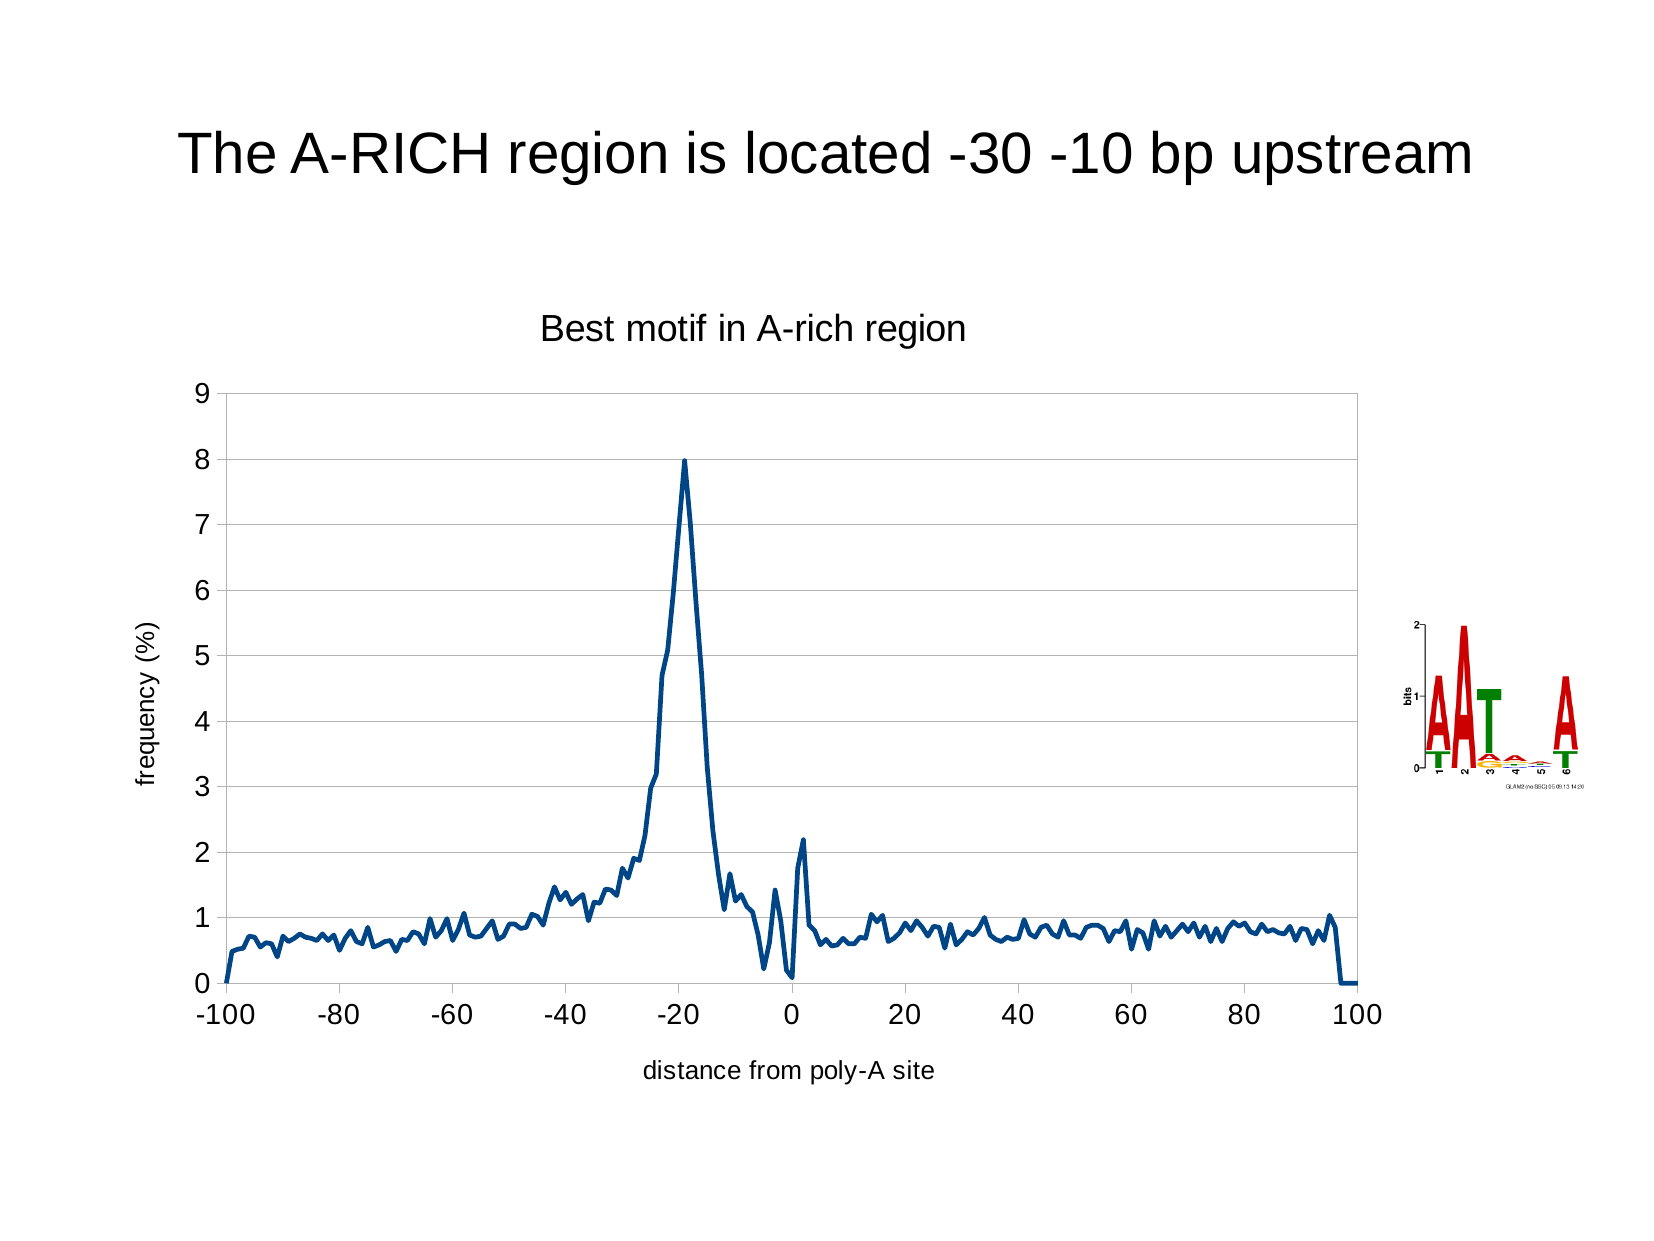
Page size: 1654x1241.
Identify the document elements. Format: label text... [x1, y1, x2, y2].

title The A-RICH region is located -30 -10 bp upstream [82, 49, 1571, 257]
picture [1395, 614, 1591, 792]
chart [96, 270, 1411, 1118]
